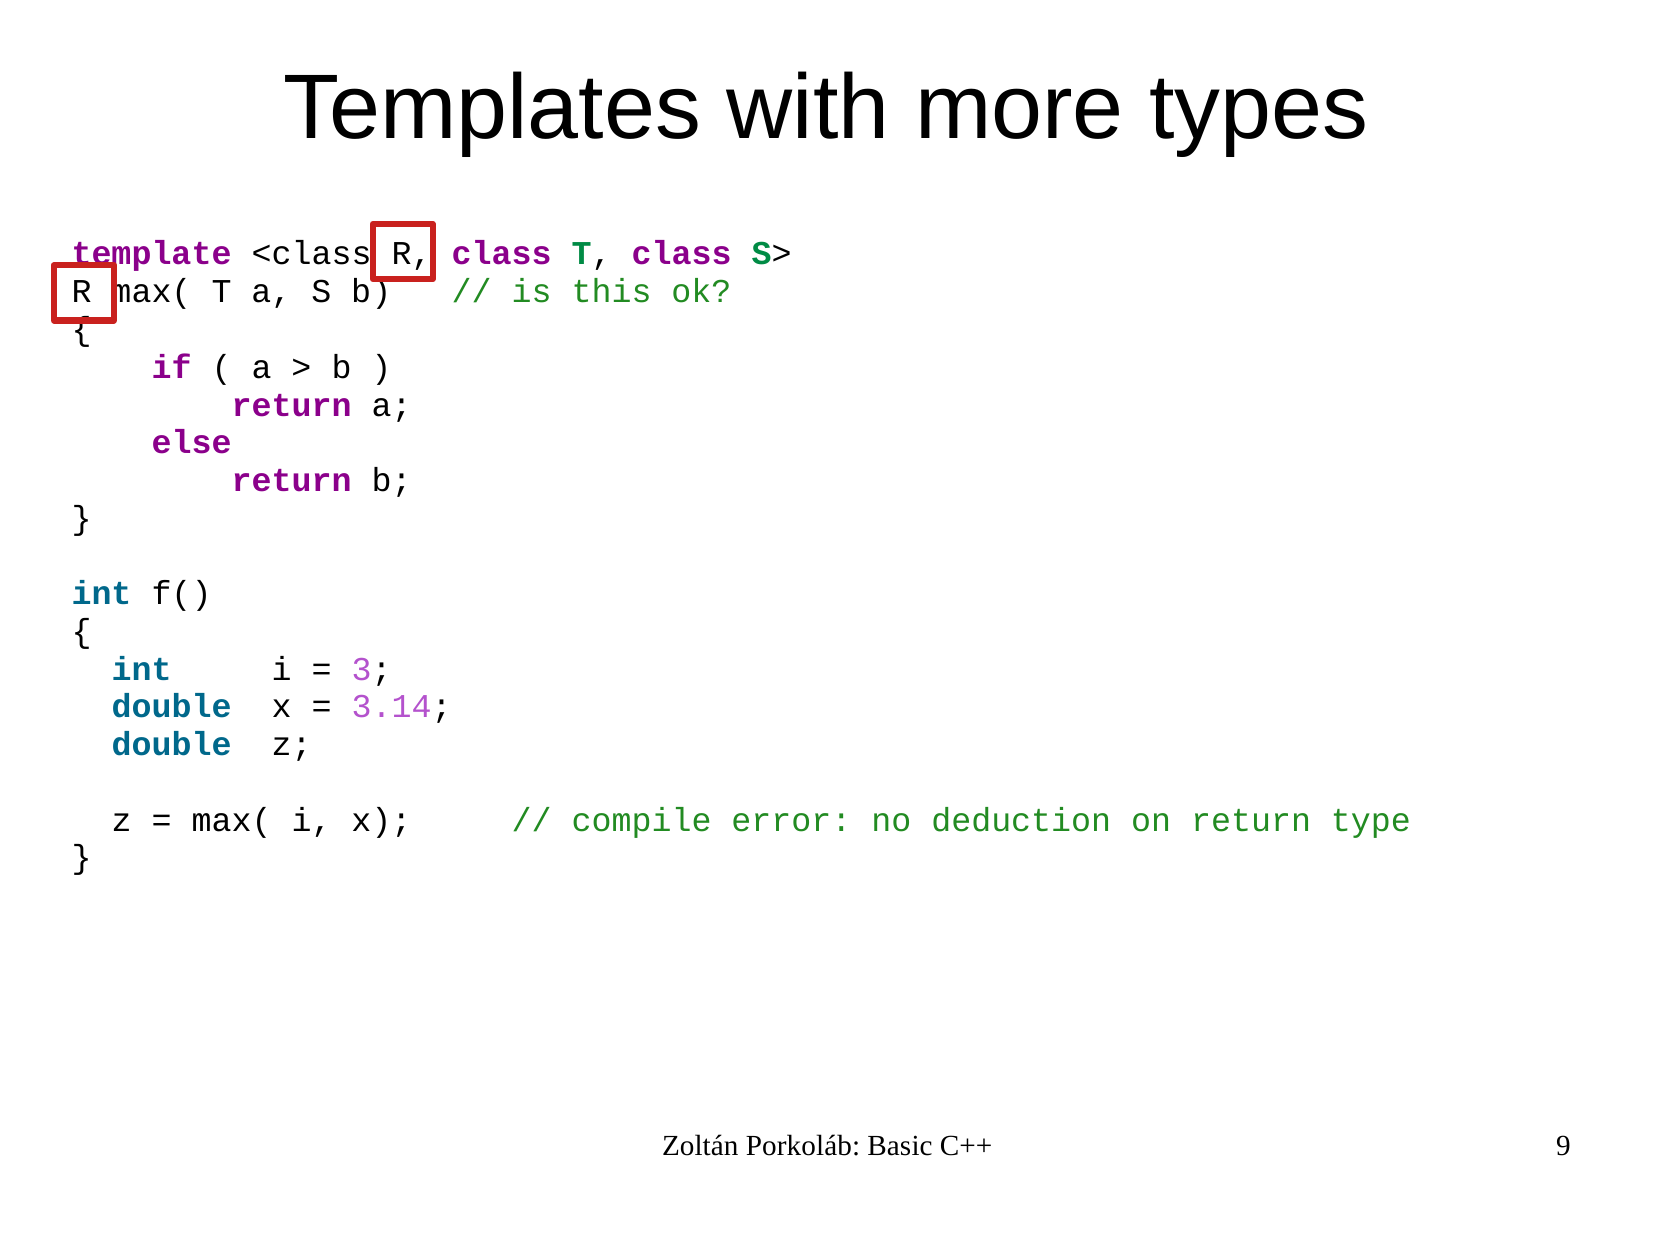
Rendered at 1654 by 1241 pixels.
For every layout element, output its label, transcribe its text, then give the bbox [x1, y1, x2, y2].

text_box [372, 223, 433, 280]
title Templates with more types [82, 2, 1571, 211]
text_box [53, 265, 114, 321]
text_box template <class R, class T, class S> R max( T a, S b) // is this ok? { if ( a > b ) return a; else return b; } int f() { int i = 3; double x = 3.14; double z; z = max( i, x); // compile error: no deduction on return type } [56, 229, 1621, 968]
